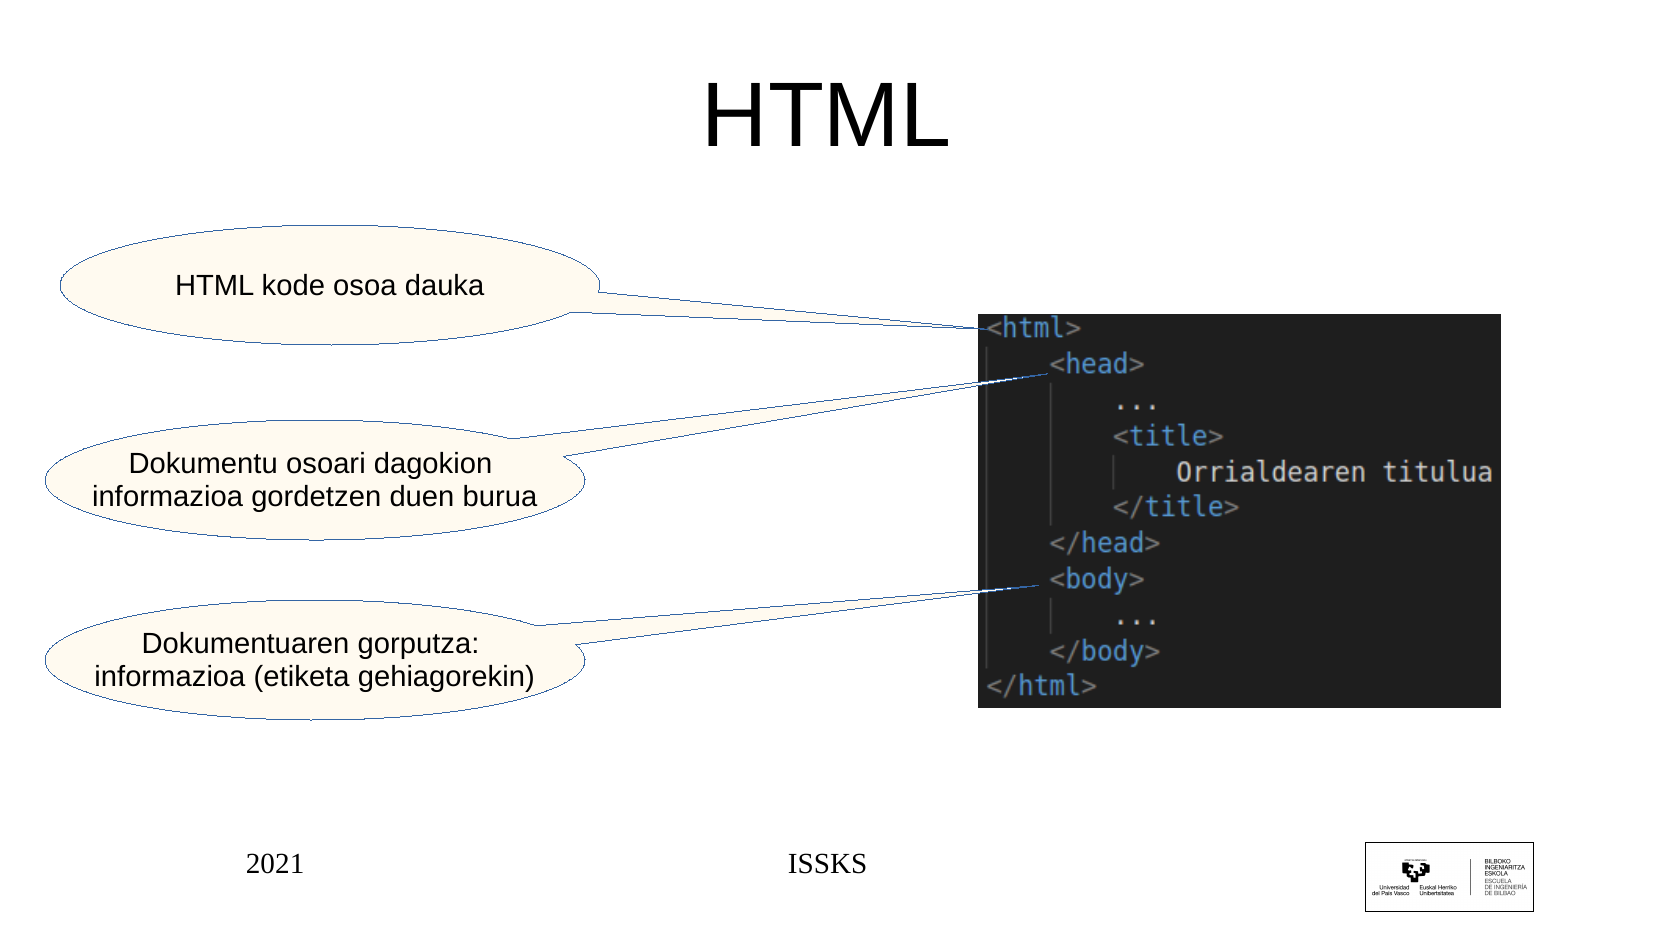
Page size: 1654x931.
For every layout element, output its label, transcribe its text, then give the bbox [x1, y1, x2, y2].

text_box Dokumentuaren gorputza: informazioa (etiketa gehiagorekin) [45, 585, 1039, 721]
text_box HTML kode osoa dauka [60, 225, 988, 346]
picture [1366, 843, 1533, 911]
title HTML [82, 37, 1571, 193]
text_box Dokumentu osoari dagokion informazioa gordetzen duen burua [45, 373, 1048, 541]
picture [978, 314, 1501, 708]
